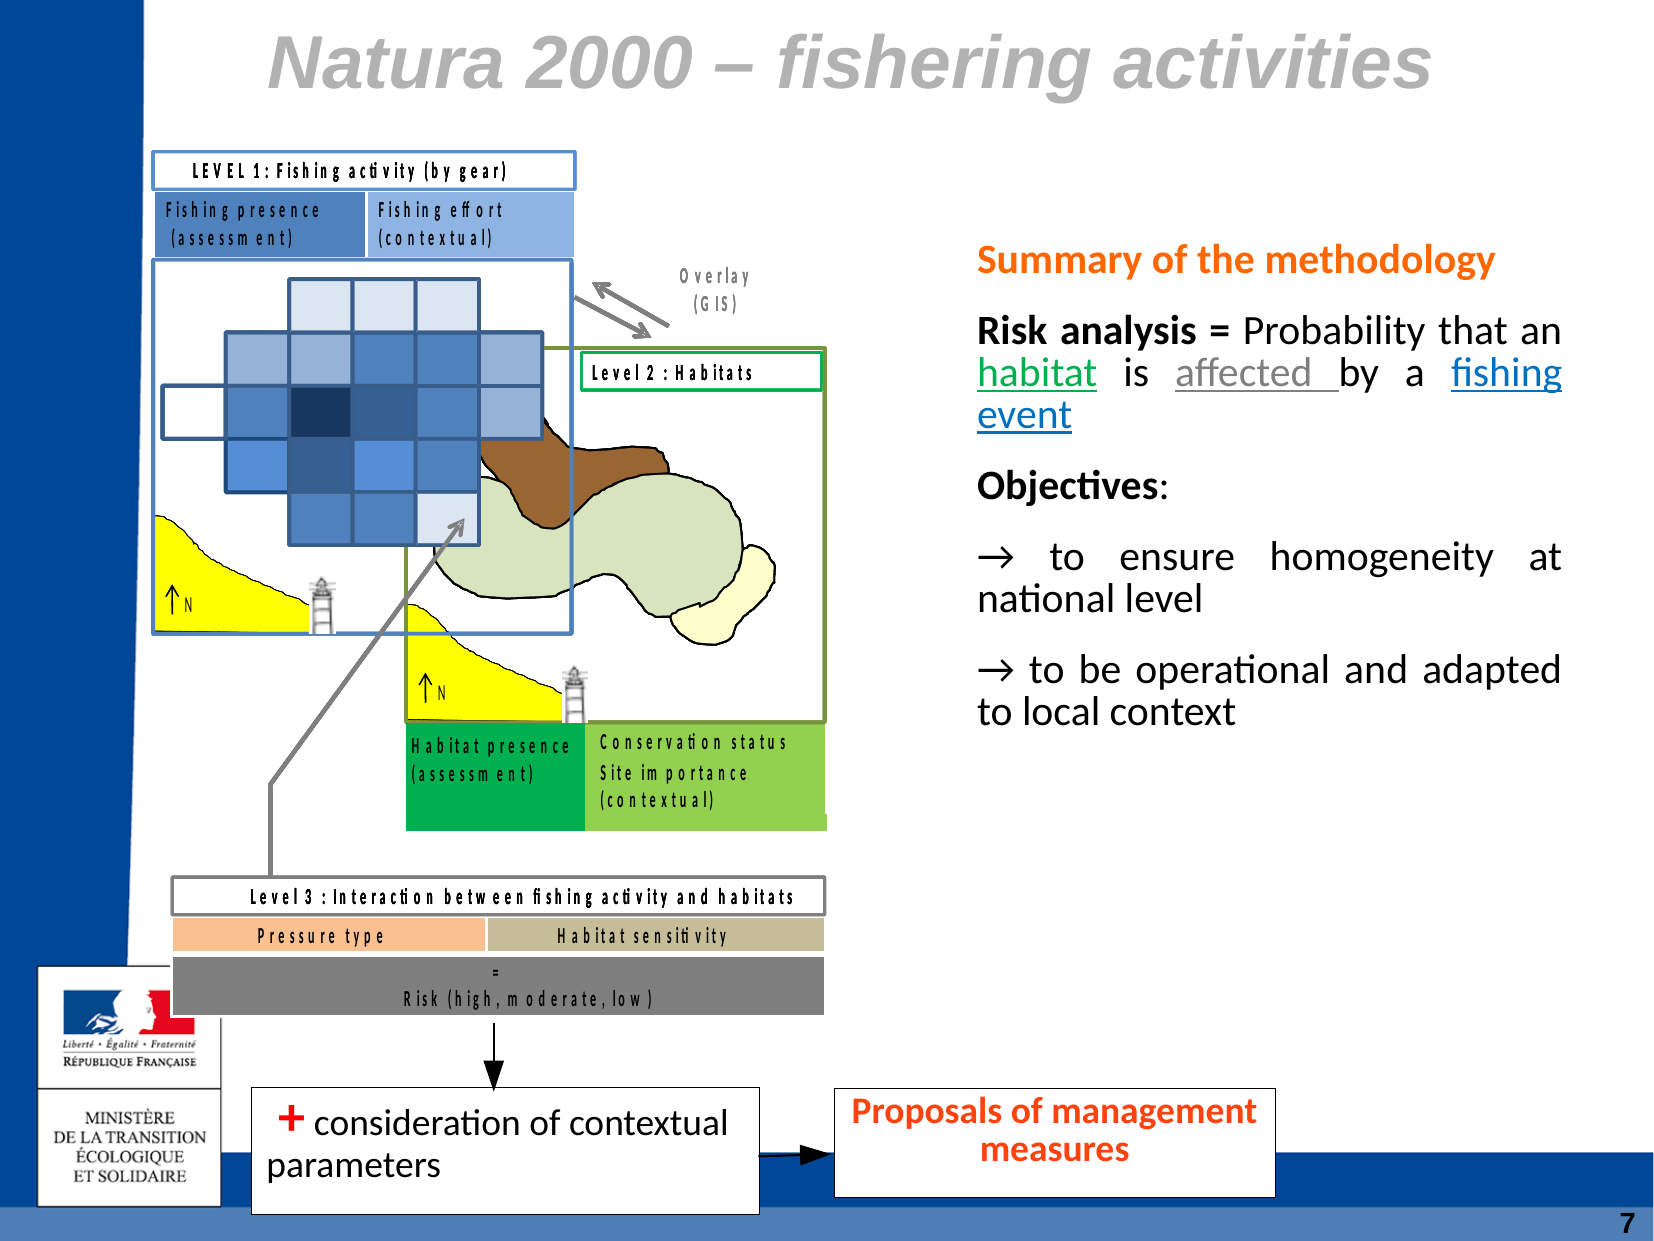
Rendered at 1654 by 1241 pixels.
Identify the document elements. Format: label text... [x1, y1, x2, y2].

text_box Proposals of management measures [834, 1088, 1276, 1198]
picture [0, 0, 1654, 1241]
text_box + consideration of contextual parameters [251, 1087, 760, 1215]
list Summary of the methodology Risk analysis = Probability that an habitat is affected by a fishing event Objectives: → to ensure homogeneity at national level → to be operational and adapted to local context [977, 242, 1563, 922]
text_box Natura 2000 – fishering activities [87, 0, 1616, 137]
